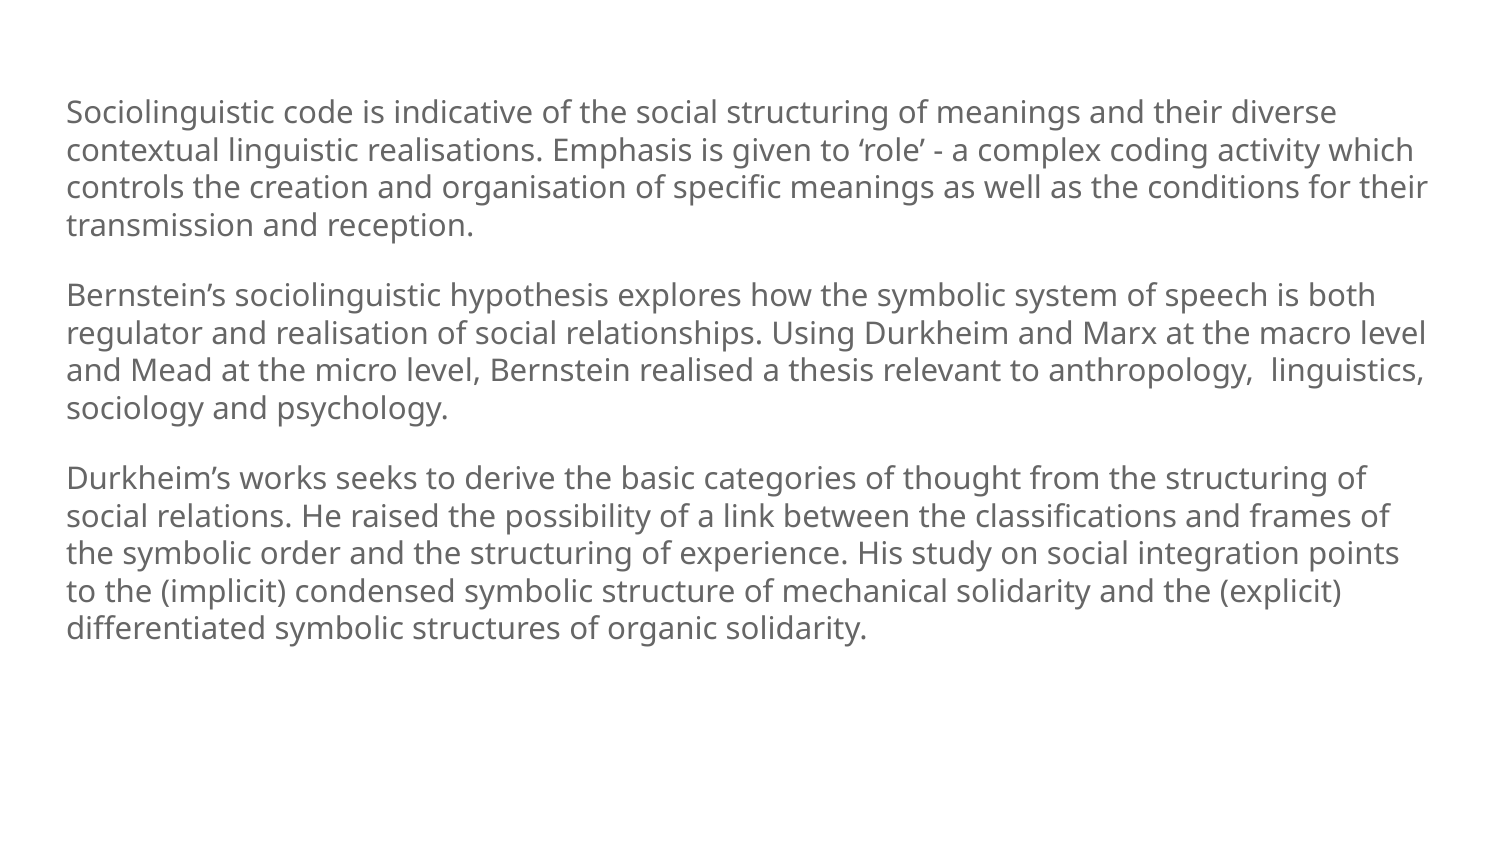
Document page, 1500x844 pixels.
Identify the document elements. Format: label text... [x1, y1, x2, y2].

list Sociolinguistic code is indicative of the social structuring of meanings and their diverse contextual linguistic realisations. Emphasis is given to ‘role’ - a complex coding activity which controls the creation and organisation of specific meanings as well as the conditions for their transmission and reception. Bernstein’s sociolinguistic hypothesis explores how the symbolic system of speech is both regulator and realisation of social relationships. Using Durkheim and Marx at the macro level and Mead at the micro level, Bernstein realised a thesis relevant to anthropology, linguistics, sociology and psychology. Durkheim’s works seeks to derive the basic categories of thought from the structuring of social relations. He raised the possibility of a link between the classifications and frames of the symbolic order and the structuring of experience. His study on social integration points to the (implicit) condensed symbolic structure of mechanical solidarity and the (explicit) differentiated symbolic structures of organic solidarity. [51, 77, 1449, 761]
